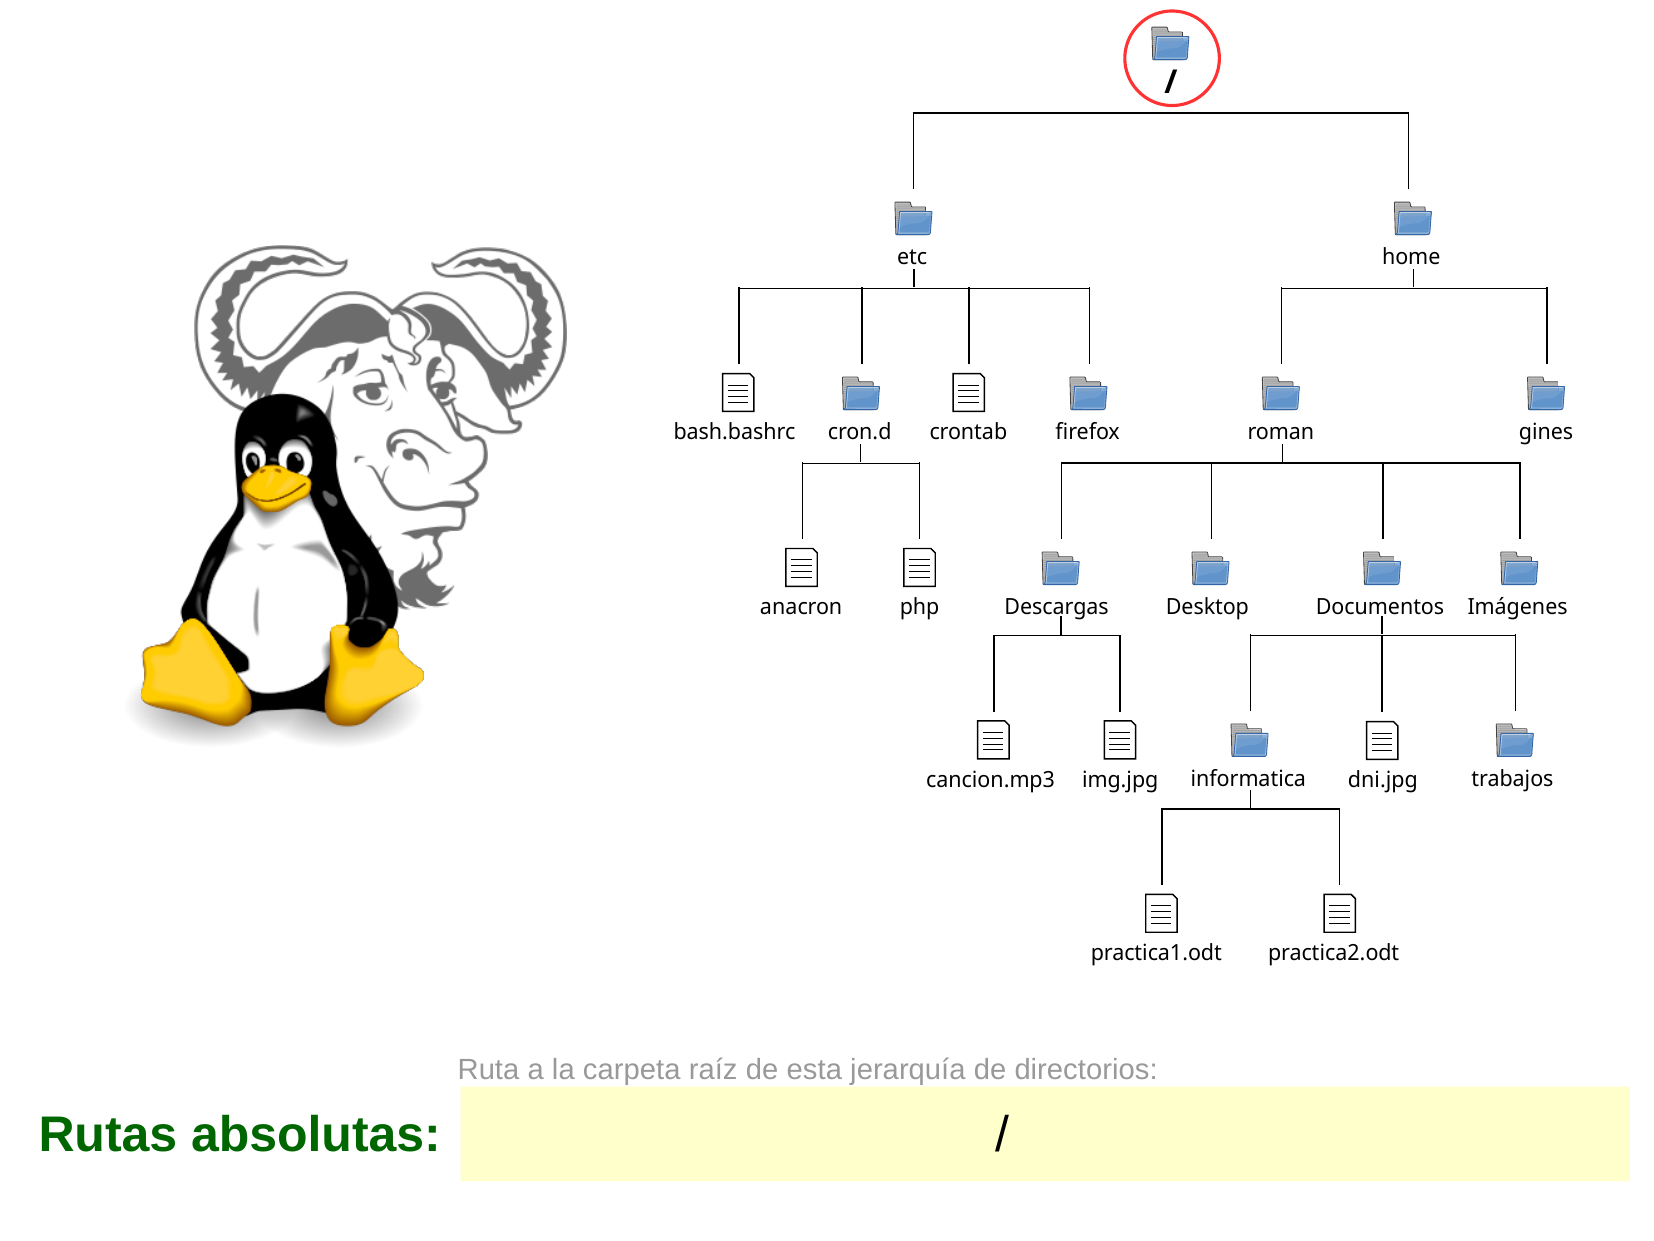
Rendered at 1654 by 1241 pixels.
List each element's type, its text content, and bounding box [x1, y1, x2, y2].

text_box [460, 1086, 1630, 1182]
picture [675, 26, 1576, 966]
text_box Ruta a la carpeta raíz de esta jerarquía de directorios: [442, 1045, 1175, 1093]
text_box Rutas absolutas: [23, 1098, 457, 1170]
text_box / [980, 1098, 1024, 1169]
picture [123, 245, 567, 749]
picture [1127, 26, 1217, 103]
